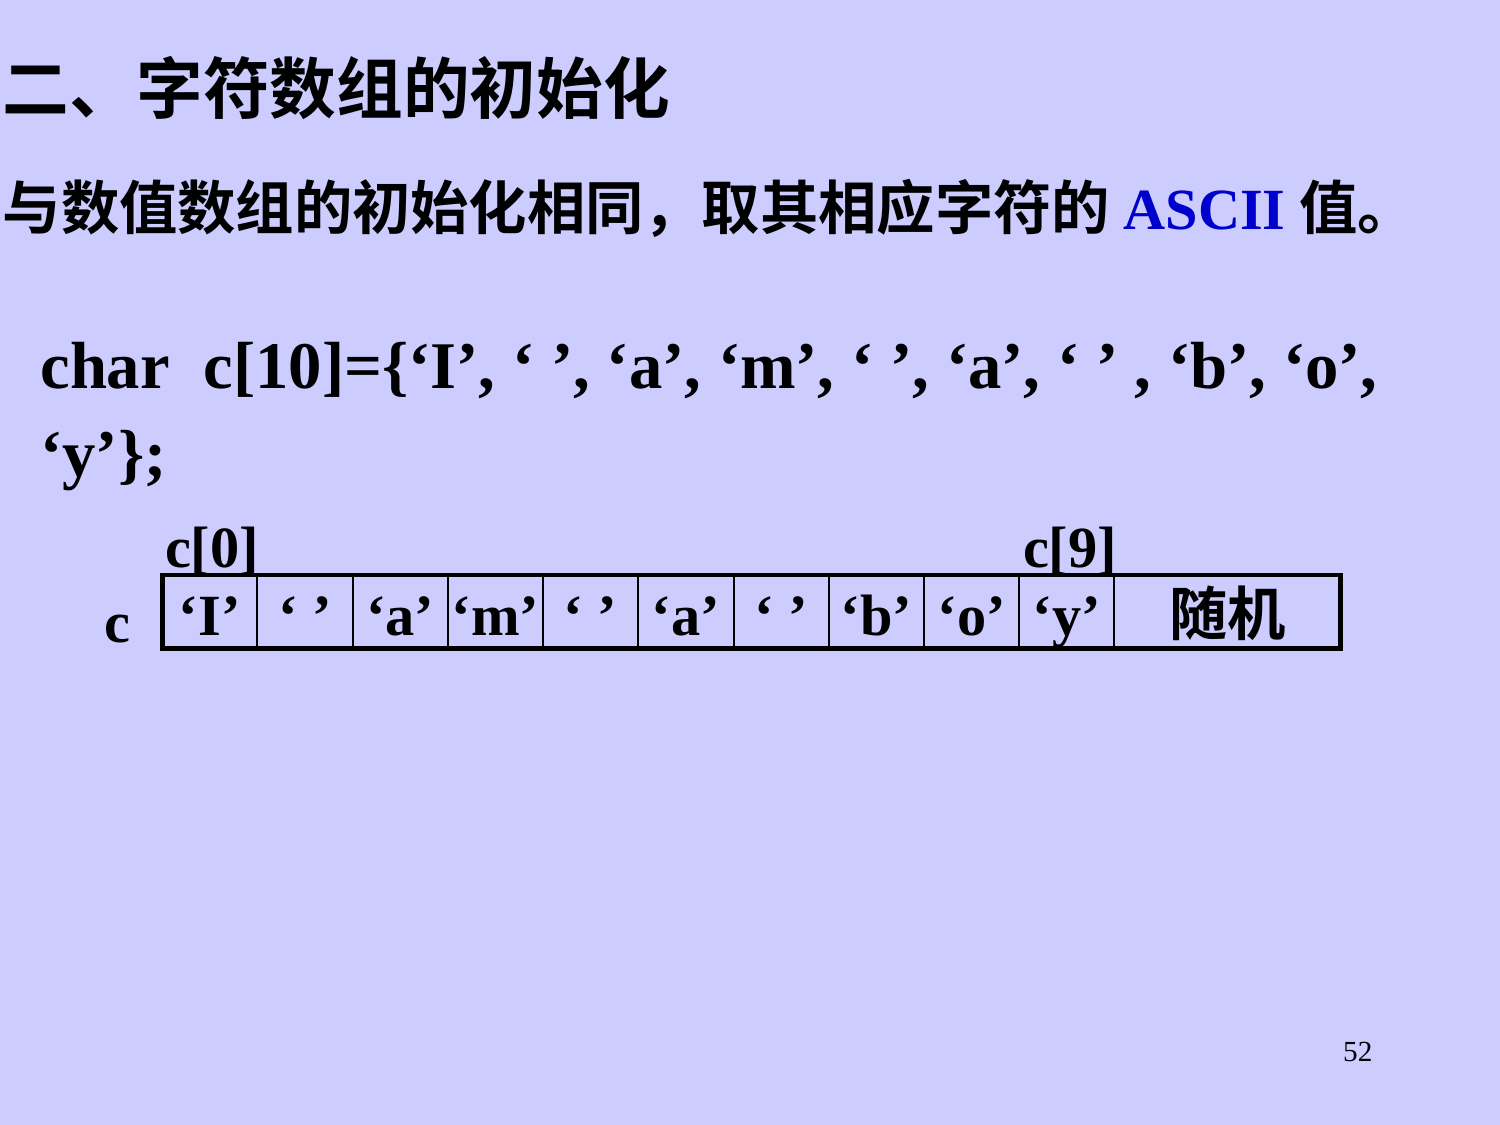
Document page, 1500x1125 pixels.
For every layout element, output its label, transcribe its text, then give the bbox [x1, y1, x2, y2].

text_box ‘b’ [830, 577, 923, 646]
text_box c[0] [162, 500, 264, 581]
text_box ‘m’ [449, 577, 542, 646]
text_box ‘ ’ [735, 577, 828, 646]
text_box char c[10]={‘I’, ‘ ’, ‘a’, ‘m’, ‘ ’, ‘a’, ‘ ’ , ‘b’, ‘o’, ‘y’}; [37, 312, 1500, 492]
text_box 与数值数组的初始化相同，取其相应字符的ASCII值。 [0, 162, 1500, 244]
text_box c [75, 575, 134, 656]
text_box c[9] [1020, 500, 1123, 581]
text_box ‘ ’ [258, 577, 352, 646]
text_box ‘o’ [925, 577, 1018, 646]
text_box ‘y’ [1020, 581, 1113, 646]
text_box 二、字符数组的初始化 [0, 37, 1315, 130]
text_box ‘ ’ [544, 577, 637, 646]
text_box <编号> [1074, 1025, 1388, 1101]
text_box ‘a’ [639, 577, 733, 646]
text_box ‘a’ [354, 577, 447, 646]
text_box 随机 [1115, 577, 1338, 646]
text_box ‘I’ [165, 581, 256, 646]
